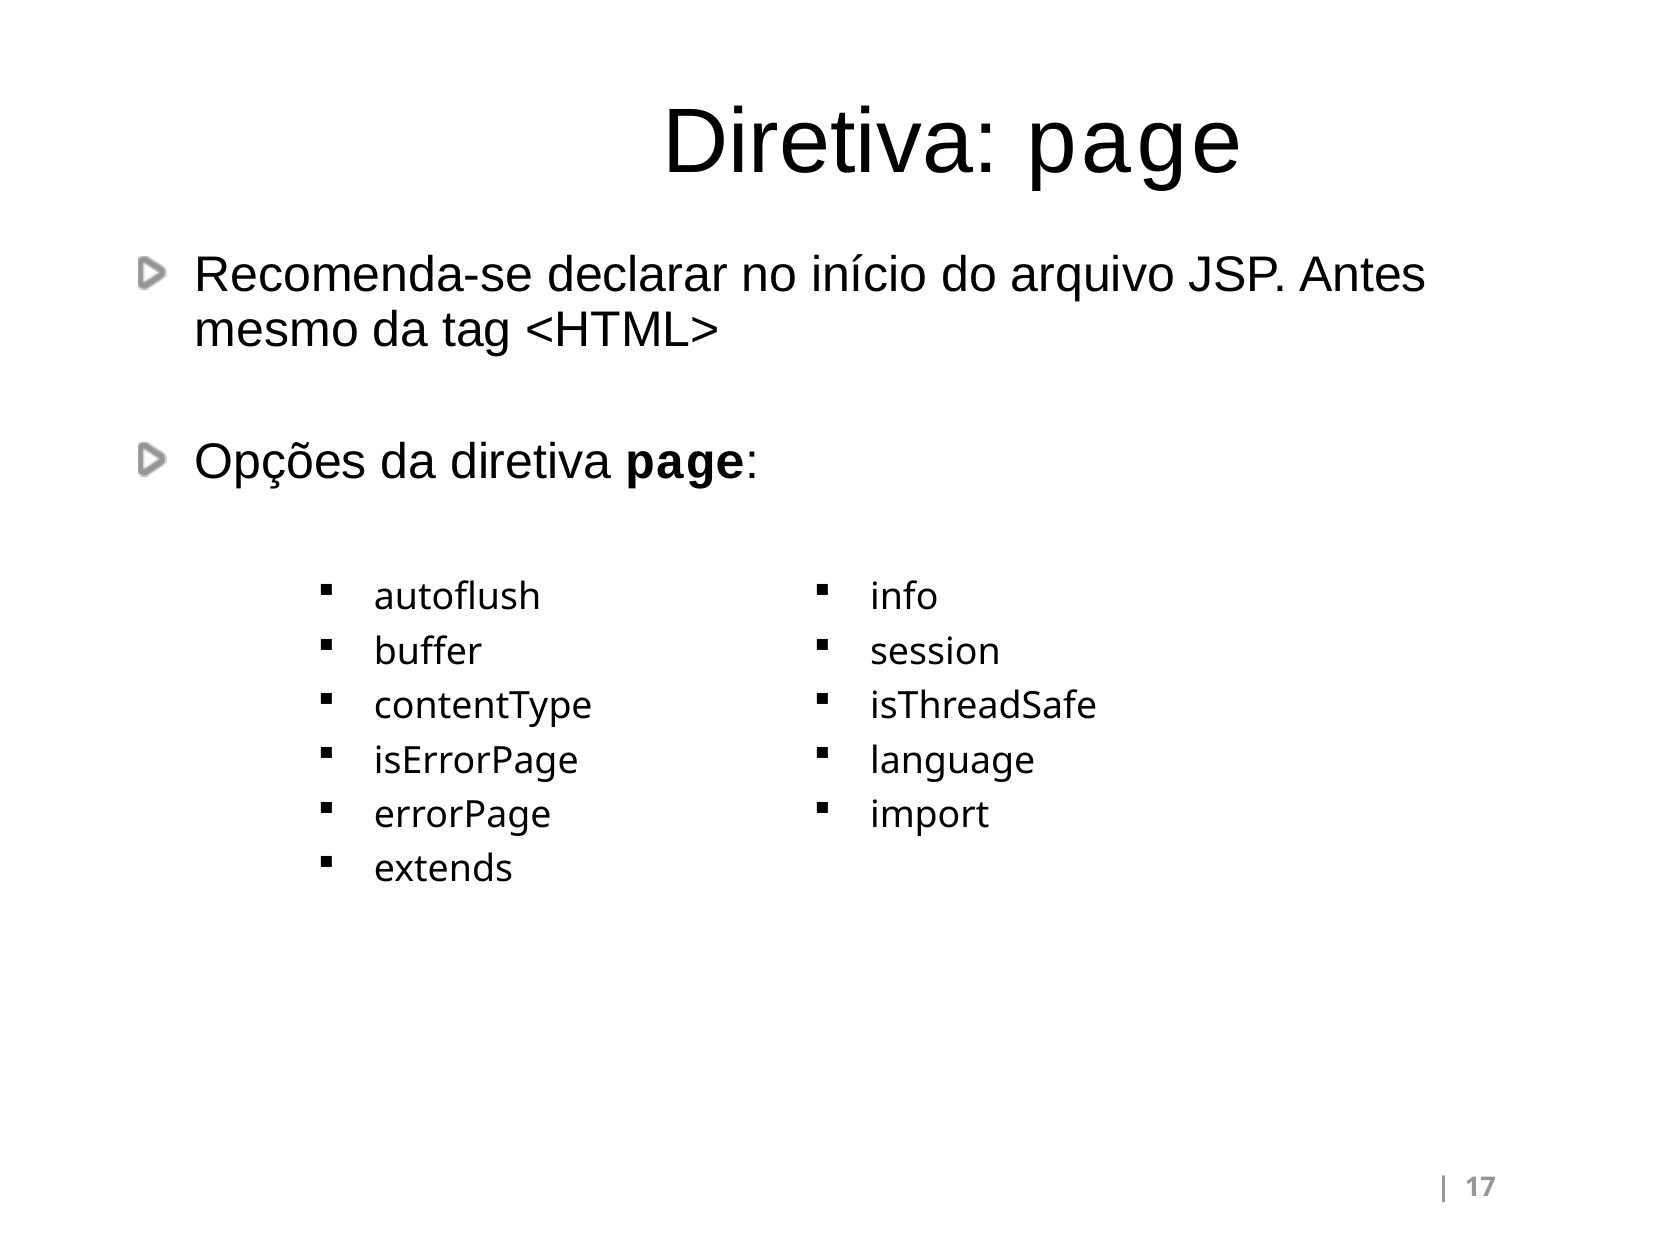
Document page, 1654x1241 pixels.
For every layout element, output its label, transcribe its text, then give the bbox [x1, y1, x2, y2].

text_box | <número> [711, 1162, 1511, 1217]
title Diretiva: page [234, 0, 1640, 198]
list Recomenda-se declarar no início do arquivo JSP. Antes mesmo da tag <HTML> Opções da diretiva page: [124, 241, 1530, 671]
text_box autoflush buffer contentType isErrorPage errorPage extends [303, 564, 662, 855]
text_box info session isThreadSafe language import [799, 564, 1158, 855]
